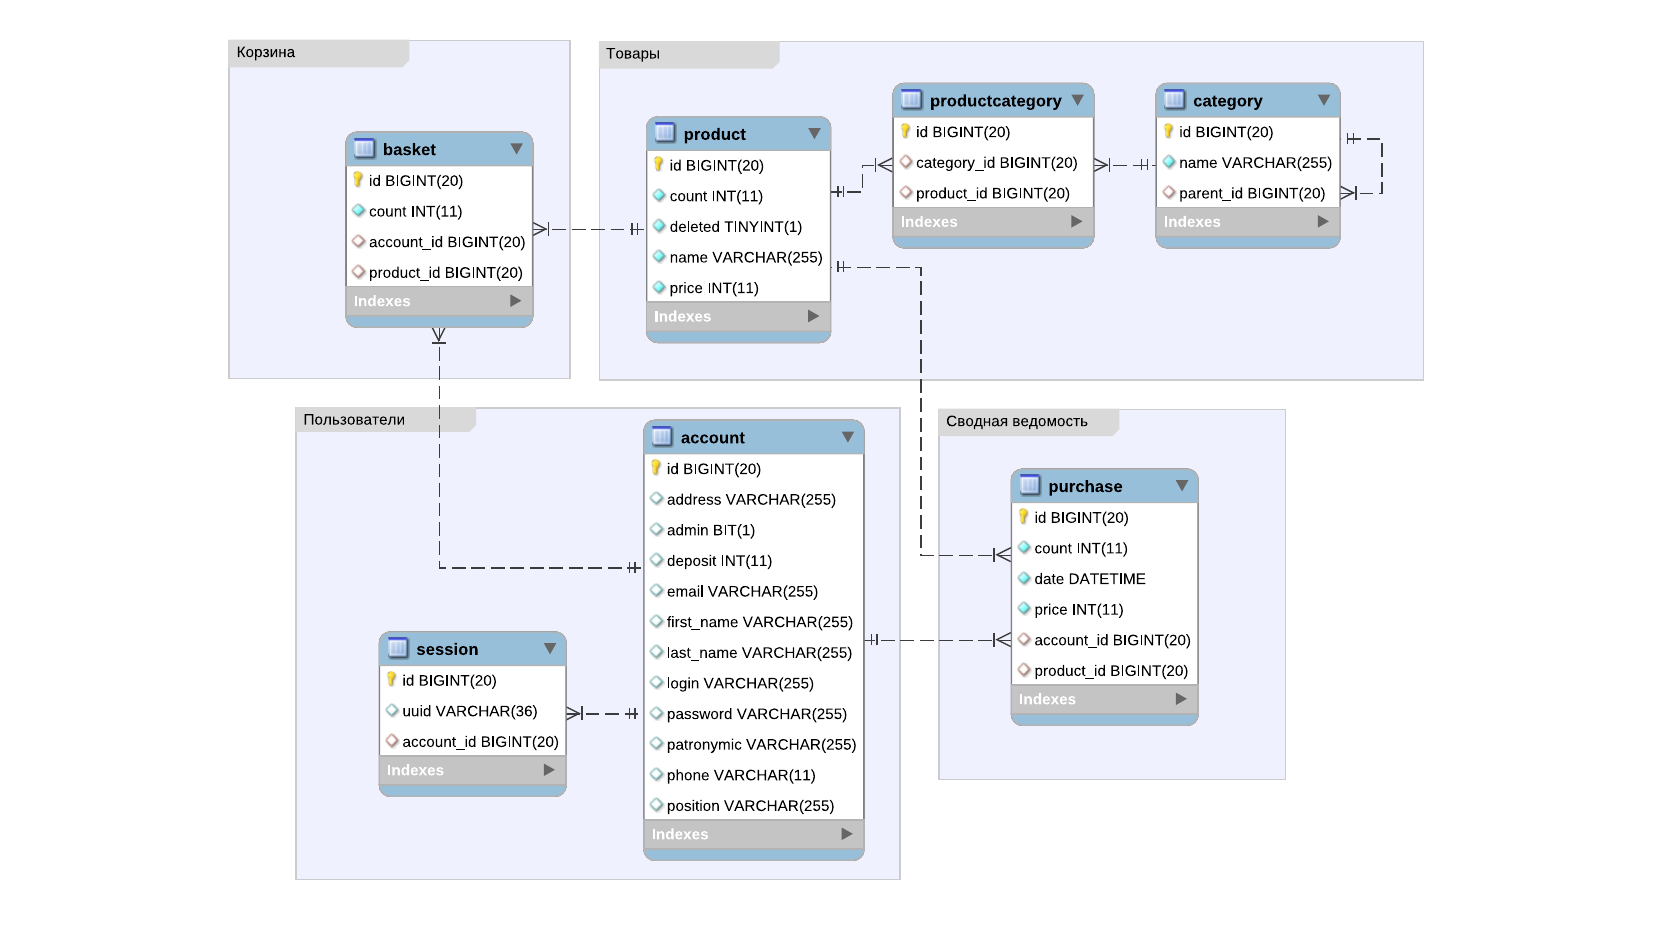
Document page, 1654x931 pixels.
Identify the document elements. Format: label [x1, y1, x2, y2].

picture [198, 15, 1441, 916]
